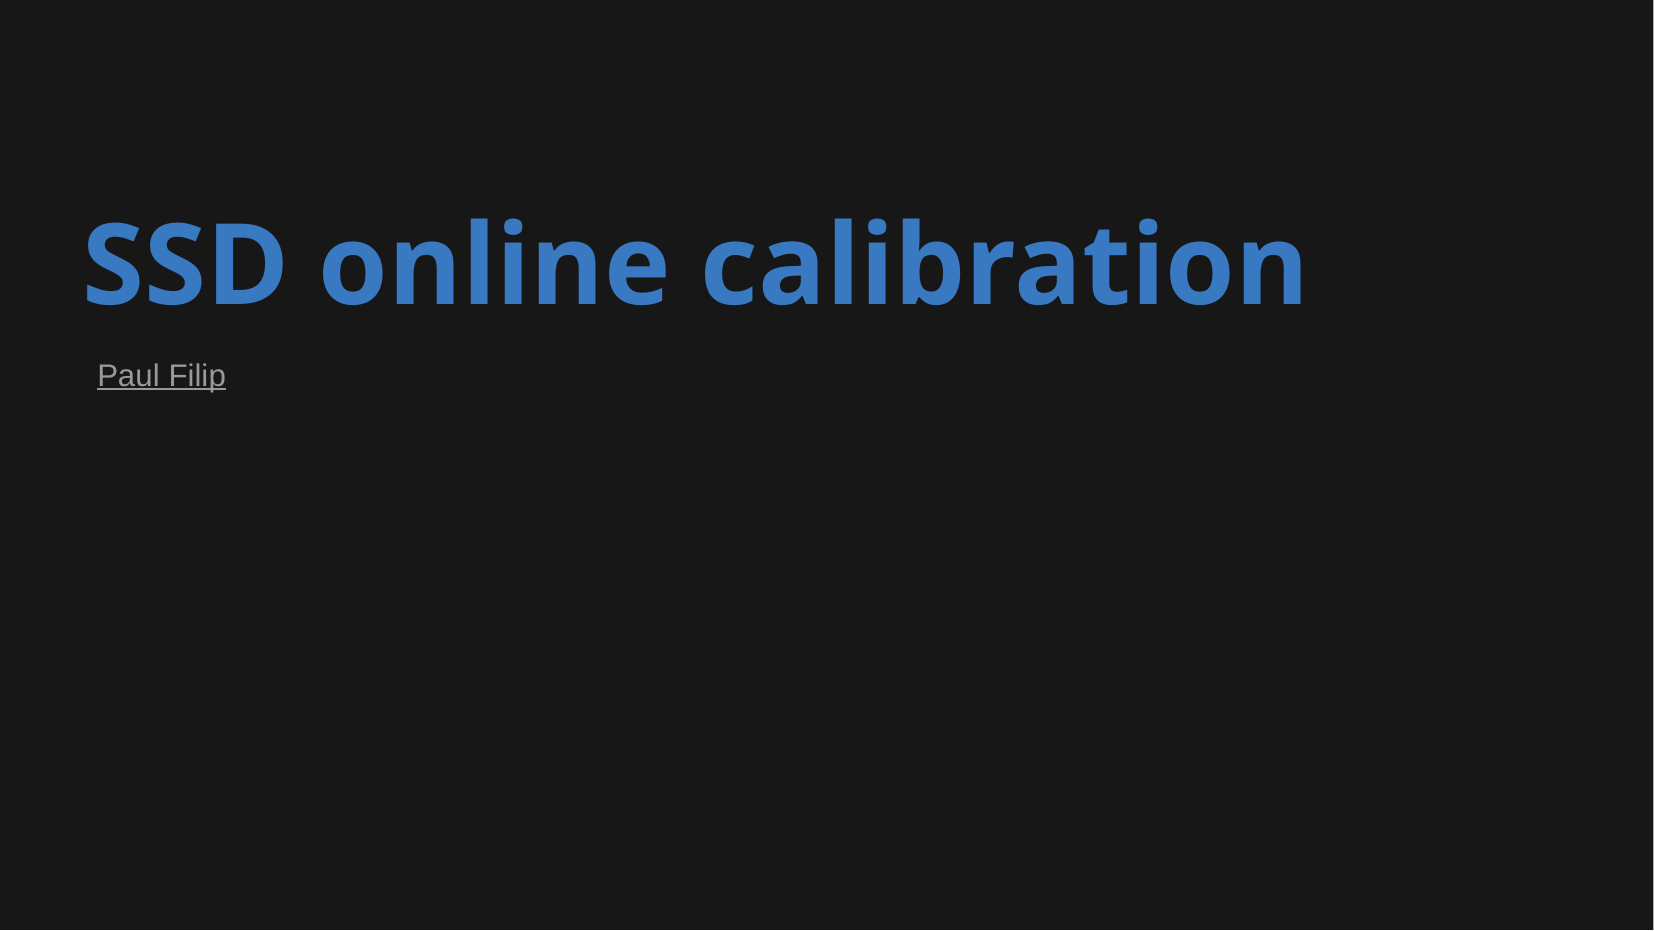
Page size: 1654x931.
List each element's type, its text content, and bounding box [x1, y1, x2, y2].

title SSD online calibration [82, 44, 1571, 338]
